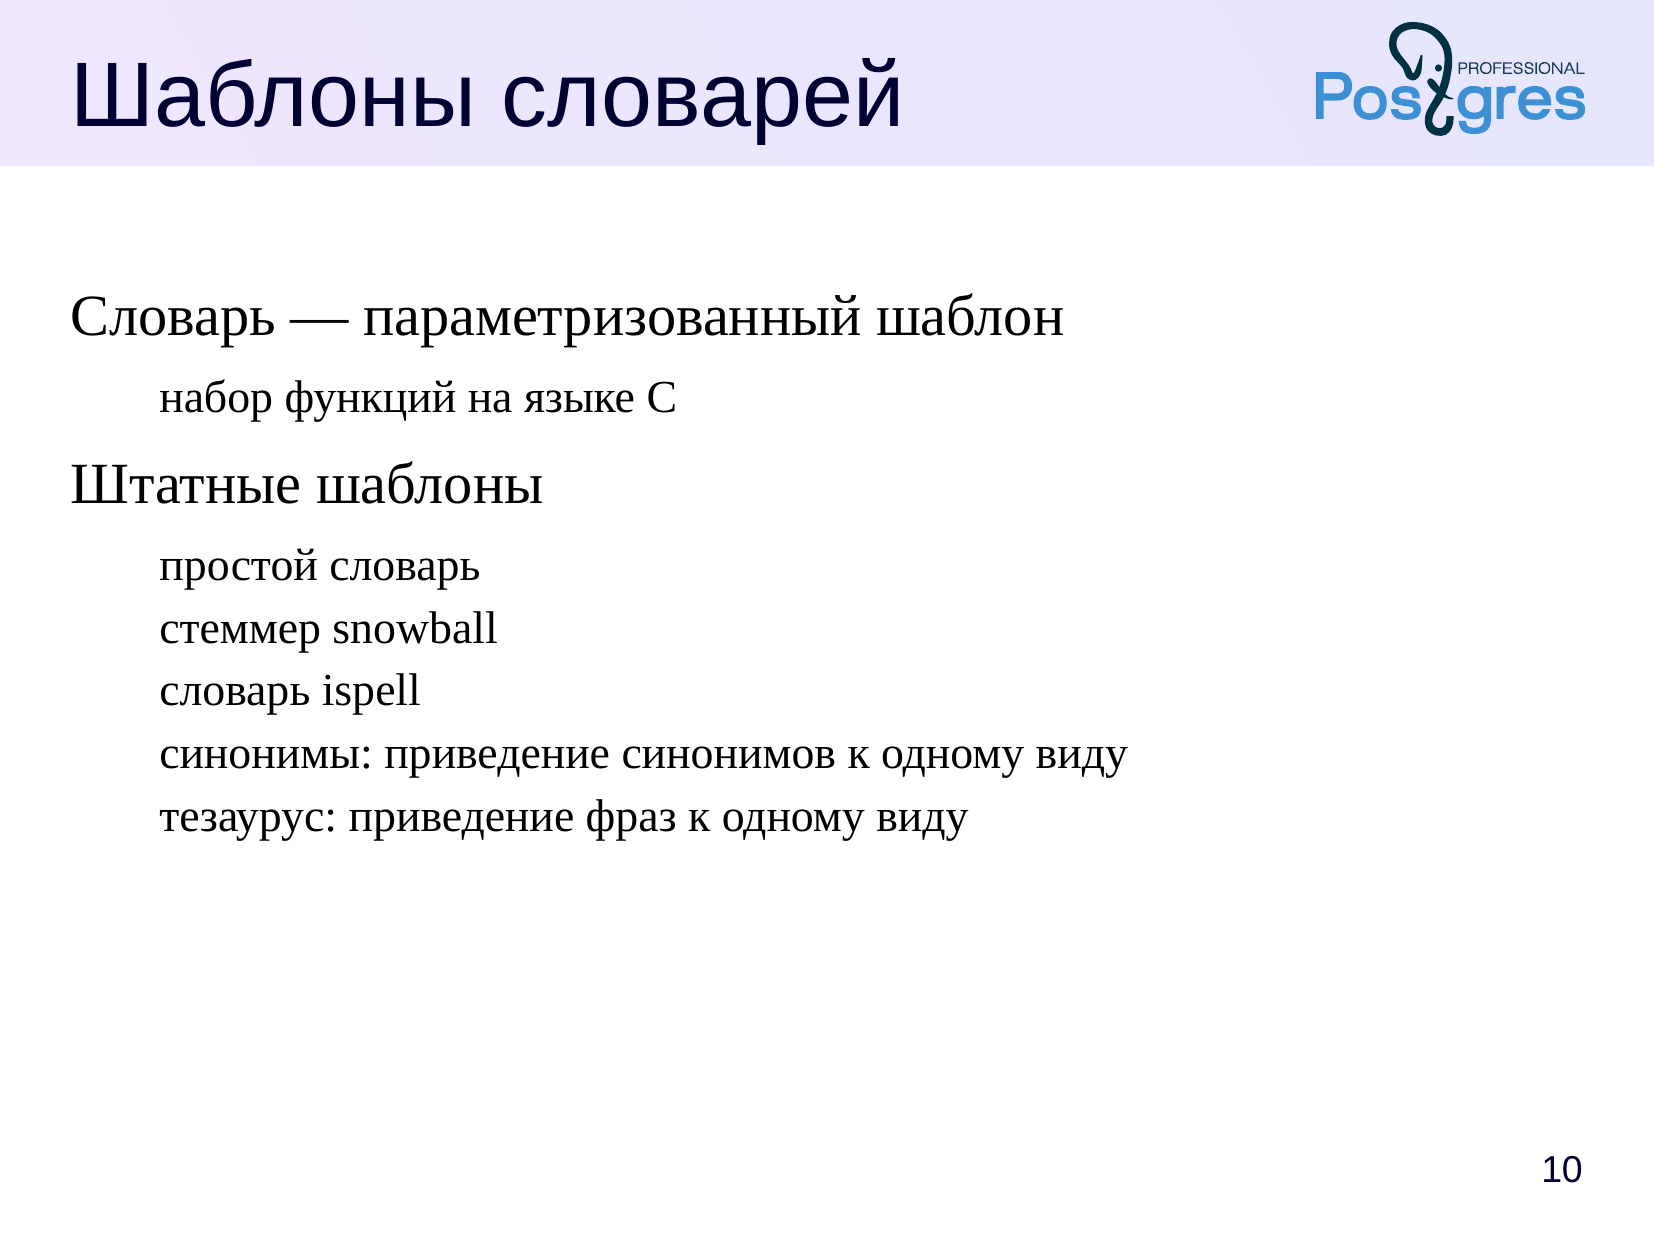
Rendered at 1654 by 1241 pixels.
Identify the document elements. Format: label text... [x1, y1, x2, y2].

list Словарь — параметризованный шаблон набор функций на языке C Штатные шаблоны простой словарь стеммер snowball словарь ispell синонимы: приведение синонимов к одному виду тезаурус: приведение фраз к одному виду [70, 283, 1583, 1134]
title Шаблоны словарей [70, 43, 1241, 147]
